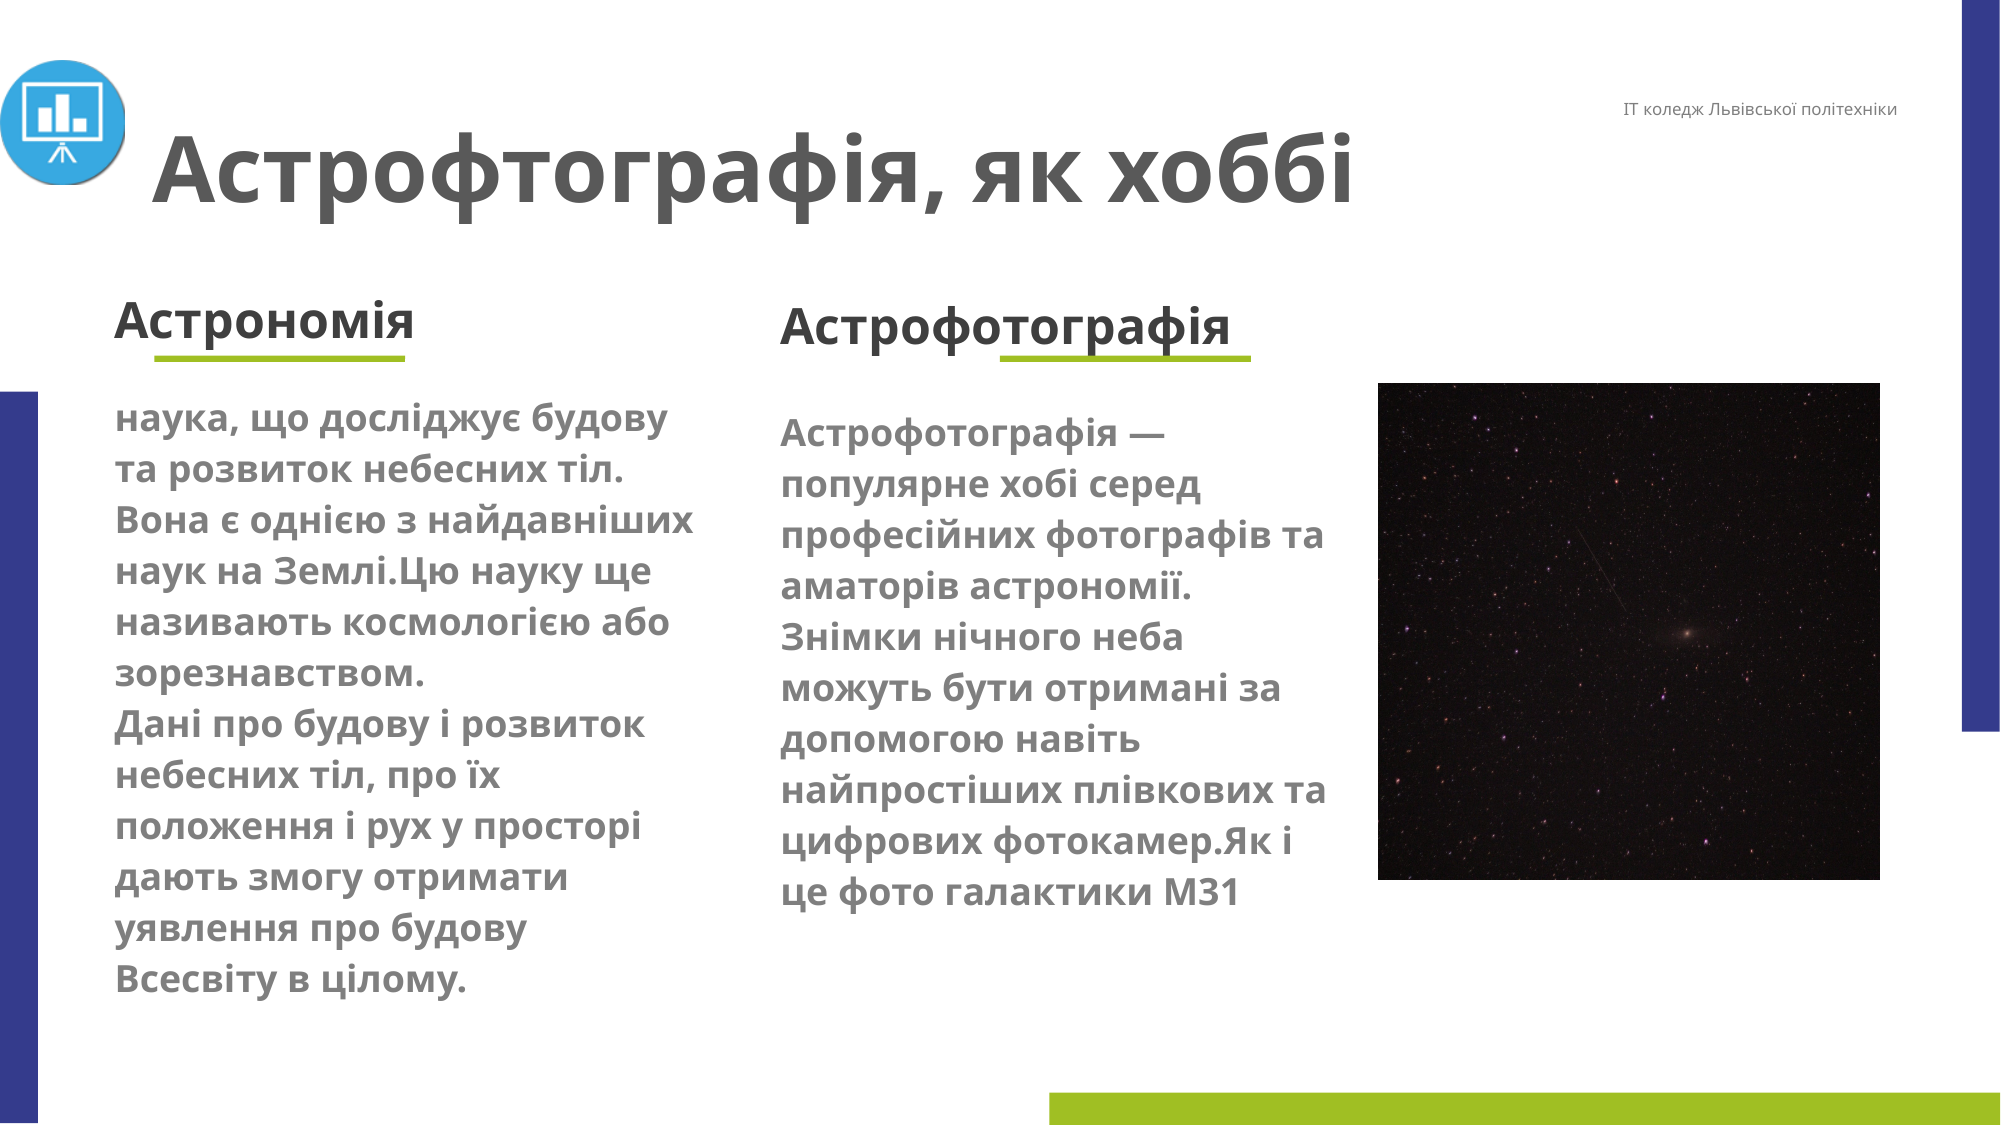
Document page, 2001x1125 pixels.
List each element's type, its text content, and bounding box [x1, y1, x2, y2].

text_box Астрофотографія — популярне хобі серед професійних фотографів та аматорів астрономії. Знімки нічного неба можуть бути отримані за допомогою навіть найпростіших плівкових та цифрових фотокамер.Як і це фото галактики M31 [765, 399, 1361, 865]
text_box наука, що досліджує будову та розвиток небесних тіл. Вона є однією з найдавніших наук на Землі.Цю науку ще називають космологією або зорезнавством. Дані про будову і розвиток небесних тіл, про їх положення і рух у просторі дають змогу отримати уявлення про будову Всесвіту в цілому. [99, 383, 711, 939]
text_box IT коледж Львівської політехніки [1345, 85, 1913, 161]
text_box [0, 391, 38, 1124]
picture [1378, 383, 1880, 880]
text_box [1049, 1092, 2001, 1125]
text_box Астрофотографія [765, 283, 1252, 359]
picture [0, 60, 125, 185]
title Астрофтографія, як хоббі [137, 59, 1863, 278]
text_box [1961, 0, 2000, 732]
text_box Астрономія [99, 277, 490, 353]
